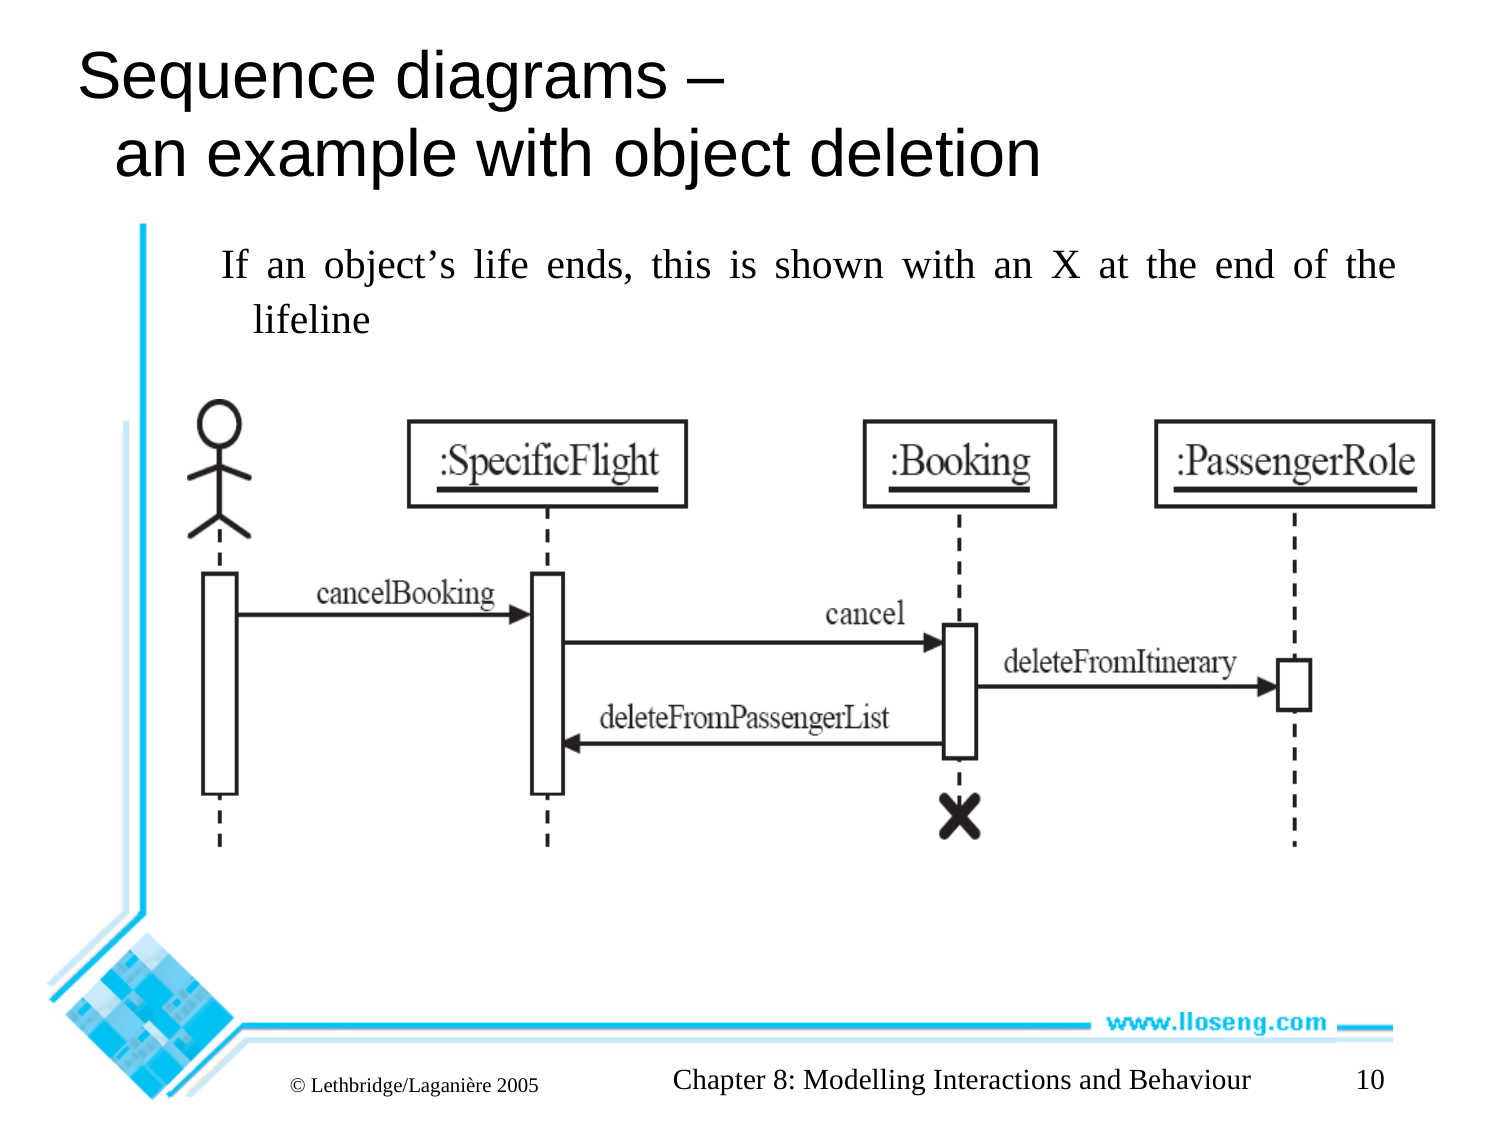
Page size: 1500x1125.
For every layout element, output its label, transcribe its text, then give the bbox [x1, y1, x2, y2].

text_box © Lethbridge/Laganière 2005 [275, 1062, 601, 1125]
text_box <number> [1325, 1050, 1401, 1125]
title Sequence diagrams – an example with object deletion [62, 27, 1413, 198]
picture [187, 399, 1438, 853]
picture [35, 212, 1393, 1102]
text_box Chapter 8: Modelling Interactions and Behaviour [624, 1050, 1300, 1125]
list If an object’s life ends, this is shown with an X at the end of the lifeline [174, 224, 1413, 1013]
